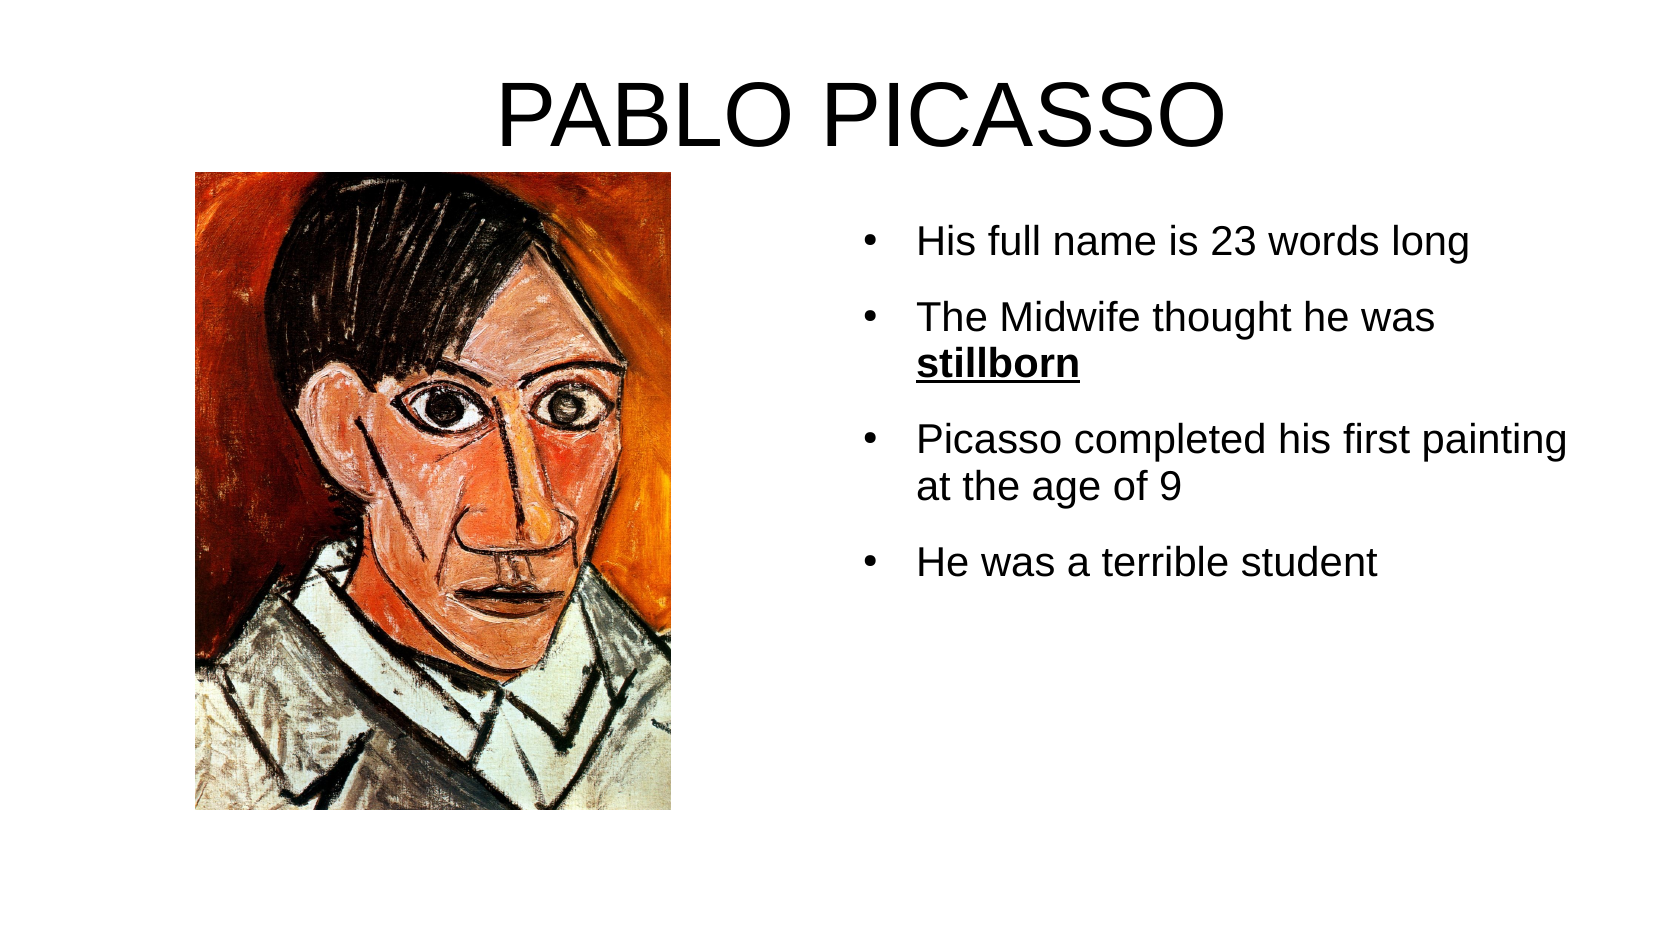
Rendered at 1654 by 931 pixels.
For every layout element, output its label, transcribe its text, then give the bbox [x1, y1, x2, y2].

list His full name is 23 words long The Midwife thought he was stillborn Picasso completed his first painting at the age of 9 He was a terrible student [845, 217, 1572, 758]
picture [195, 172, 671, 811]
title PABLO PICASSO [82, 37, 1571, 193]
